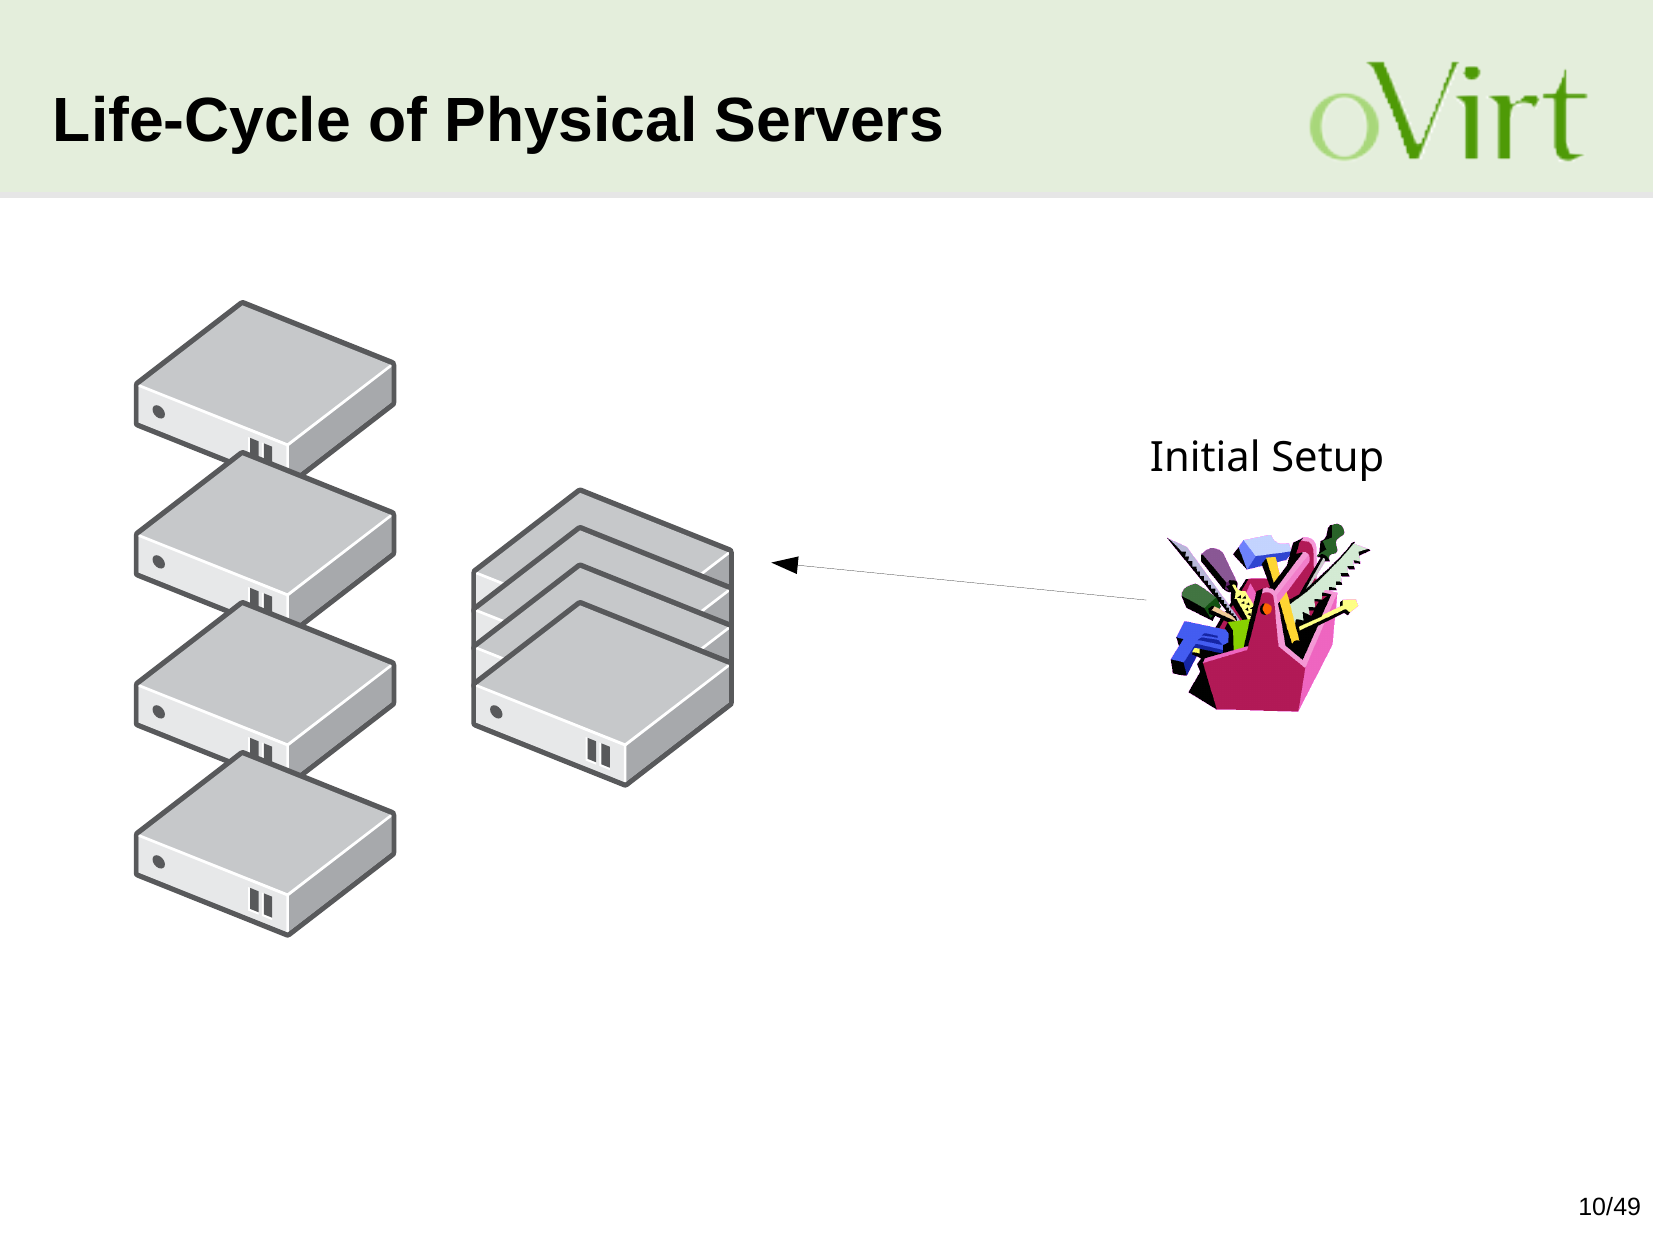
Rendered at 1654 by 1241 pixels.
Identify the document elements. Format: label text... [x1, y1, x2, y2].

picture [1289, 36, 1613, 181]
picture [471, 487, 734, 788]
text_box Initial Setup [1108, 422, 1426, 488]
title Life-Cycle of Physical Servers [52, 14, 1330, 154]
picture [133, 300, 397, 938]
picture [1166, 522, 1372, 713]
